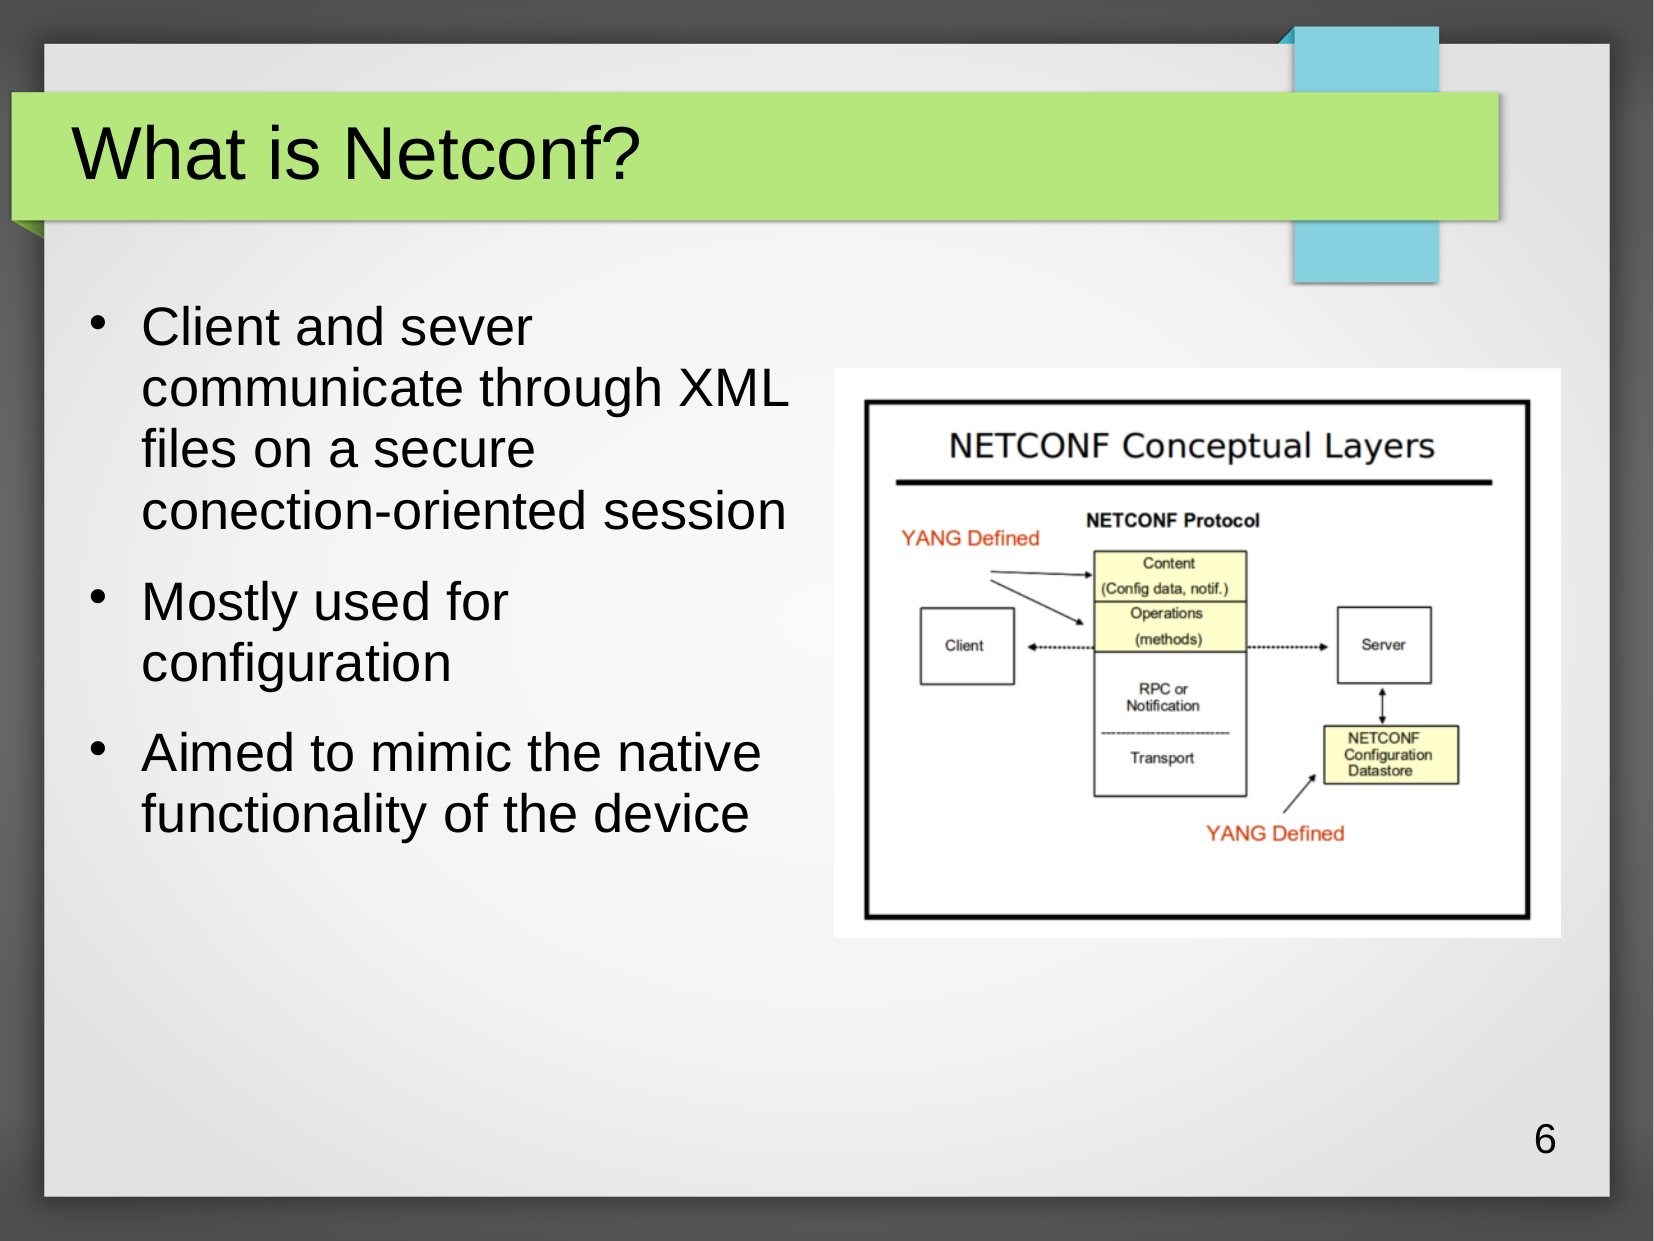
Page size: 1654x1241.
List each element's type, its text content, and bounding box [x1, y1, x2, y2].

picture [0, 0, 1654, 1241]
text_box 6 [1519, 1108, 1595, 1171]
title What is Netconf? [71, 92, 1253, 212]
list Client and sever communicate through XML files on a secure conection-oriented session Mostly used for configuration Aimed to mimic the native functionality of the device [71, 293, 799, 1013]
